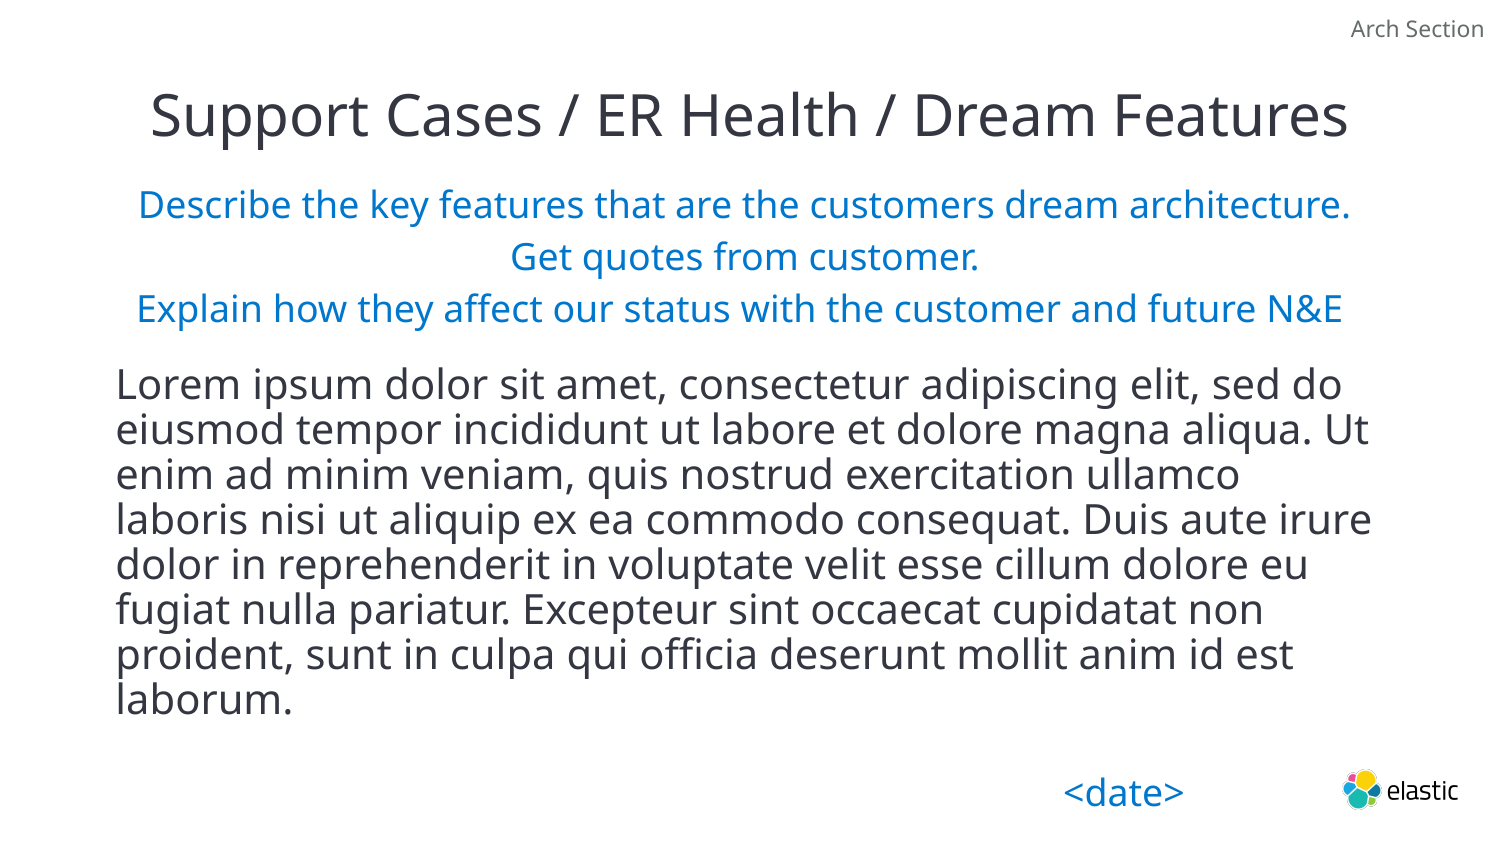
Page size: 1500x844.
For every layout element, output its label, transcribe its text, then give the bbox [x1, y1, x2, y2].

title Support Cases / ER Health / Dream Features [62, 78, 1438, 158]
picture [1342, 769, 1458, 810]
text_box Arch Section [1252, 0, 1500, 55]
text_box Lorem ipsum dolor sit amet, consectetur adipiscing elit, sed do eiusmod tempor incididunt ut labore et dolore magna aliqua. Ut enim ad minim veniam, quis nostrud exercitation ullamco laboris nisi ut aliquip ex ea commodo consequat. Duis aute irure dolor in reprehenderit in voluptate velit esse cillum dolore eu fugiat nulla pariatur. Excepteur sint occaecat cupidatat non proident, sunt in culpa qui officia deserunt mollit anim id est laborum. [100, 348, 1400, 743]
text_box <date> [1048, 753, 1318, 821]
subtitle Describe the key features that are the customers dream architecture. Get quotes from customer. Explain how they affect our status with the customer and future N&E [62, 174, 1438, 344]
